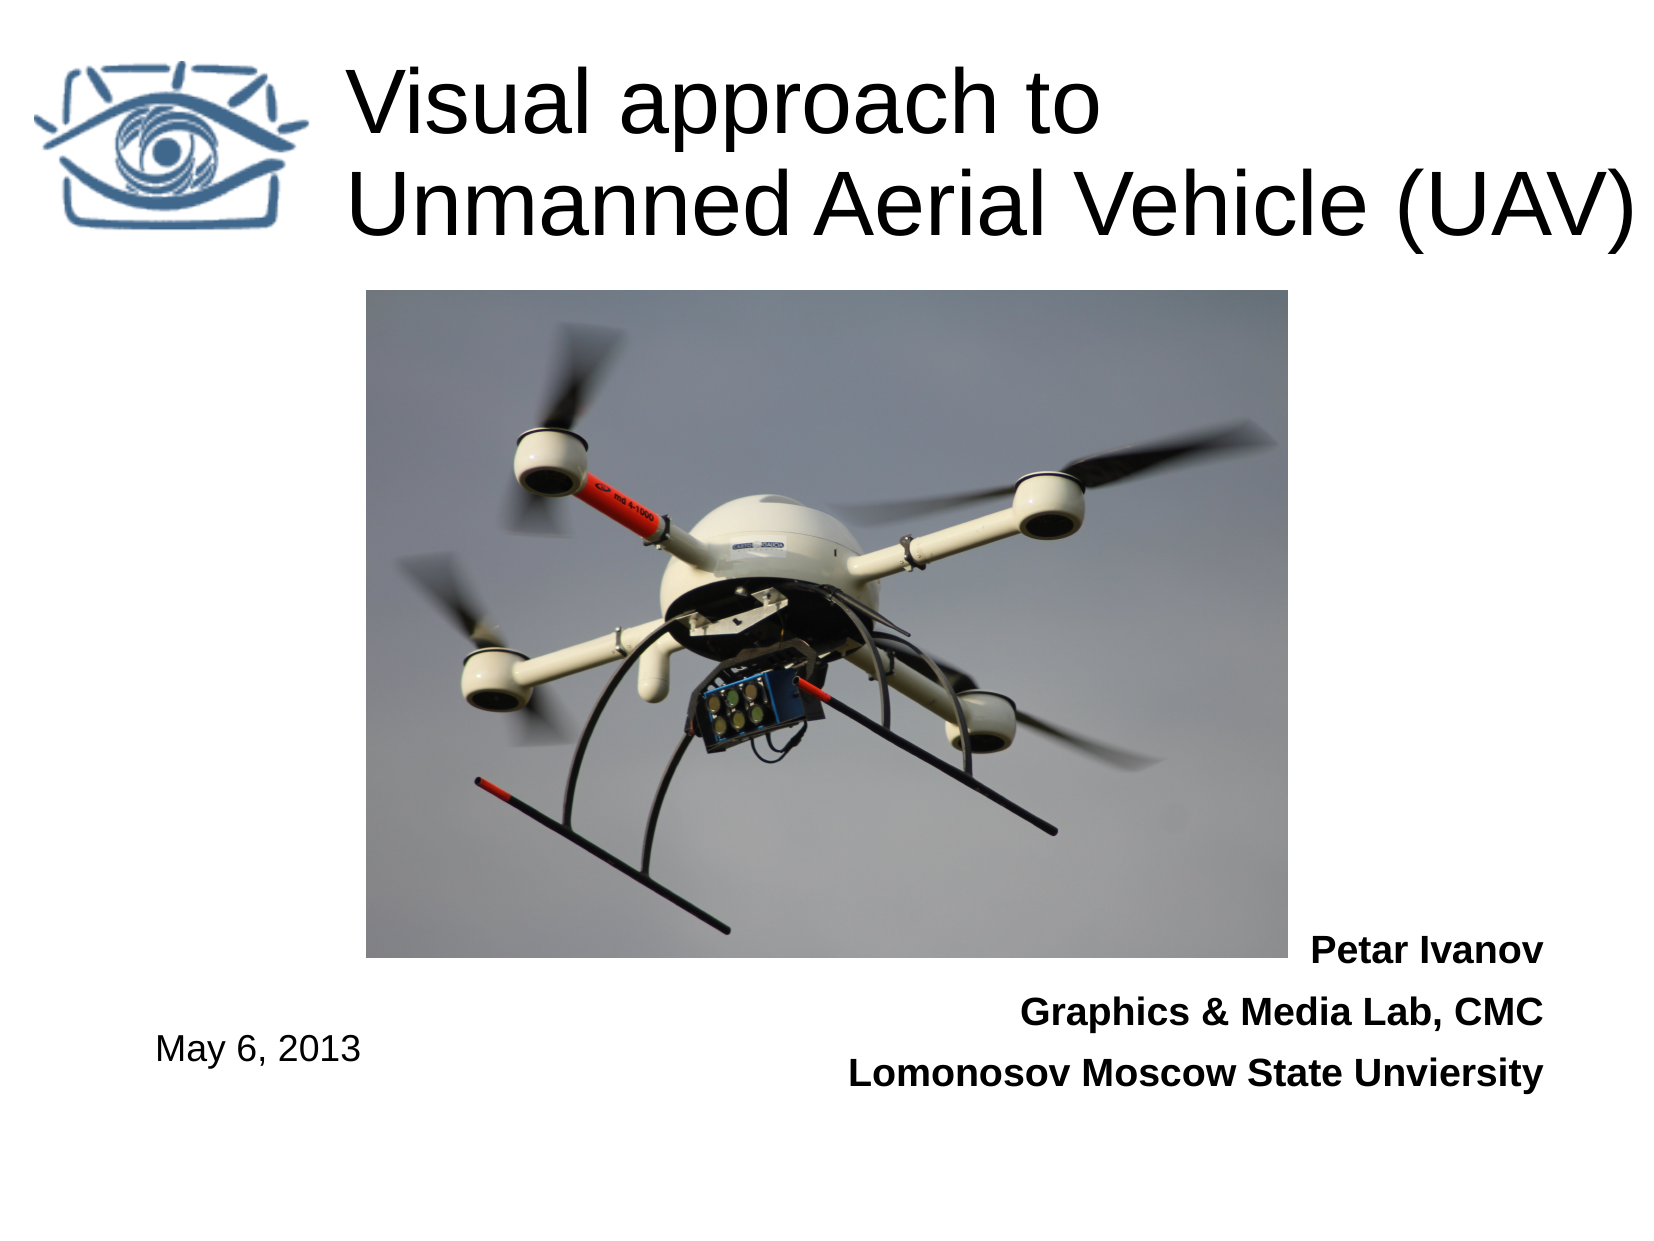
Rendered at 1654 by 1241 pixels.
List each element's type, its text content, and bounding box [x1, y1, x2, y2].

picture [34, 61, 328, 241]
list Petar Ivanov Graphics & Media Lab, CMC Lomonosov Moscow State Unviersity [88, 928, 1544, 1096]
text_box May 6, 2013 [105, 1020, 466, 1077]
picture [366, 290, 1288, 958]
title Visual approach to Unmanned Aerial Vehicle (UAV) [345, 49, 1654, 257]
